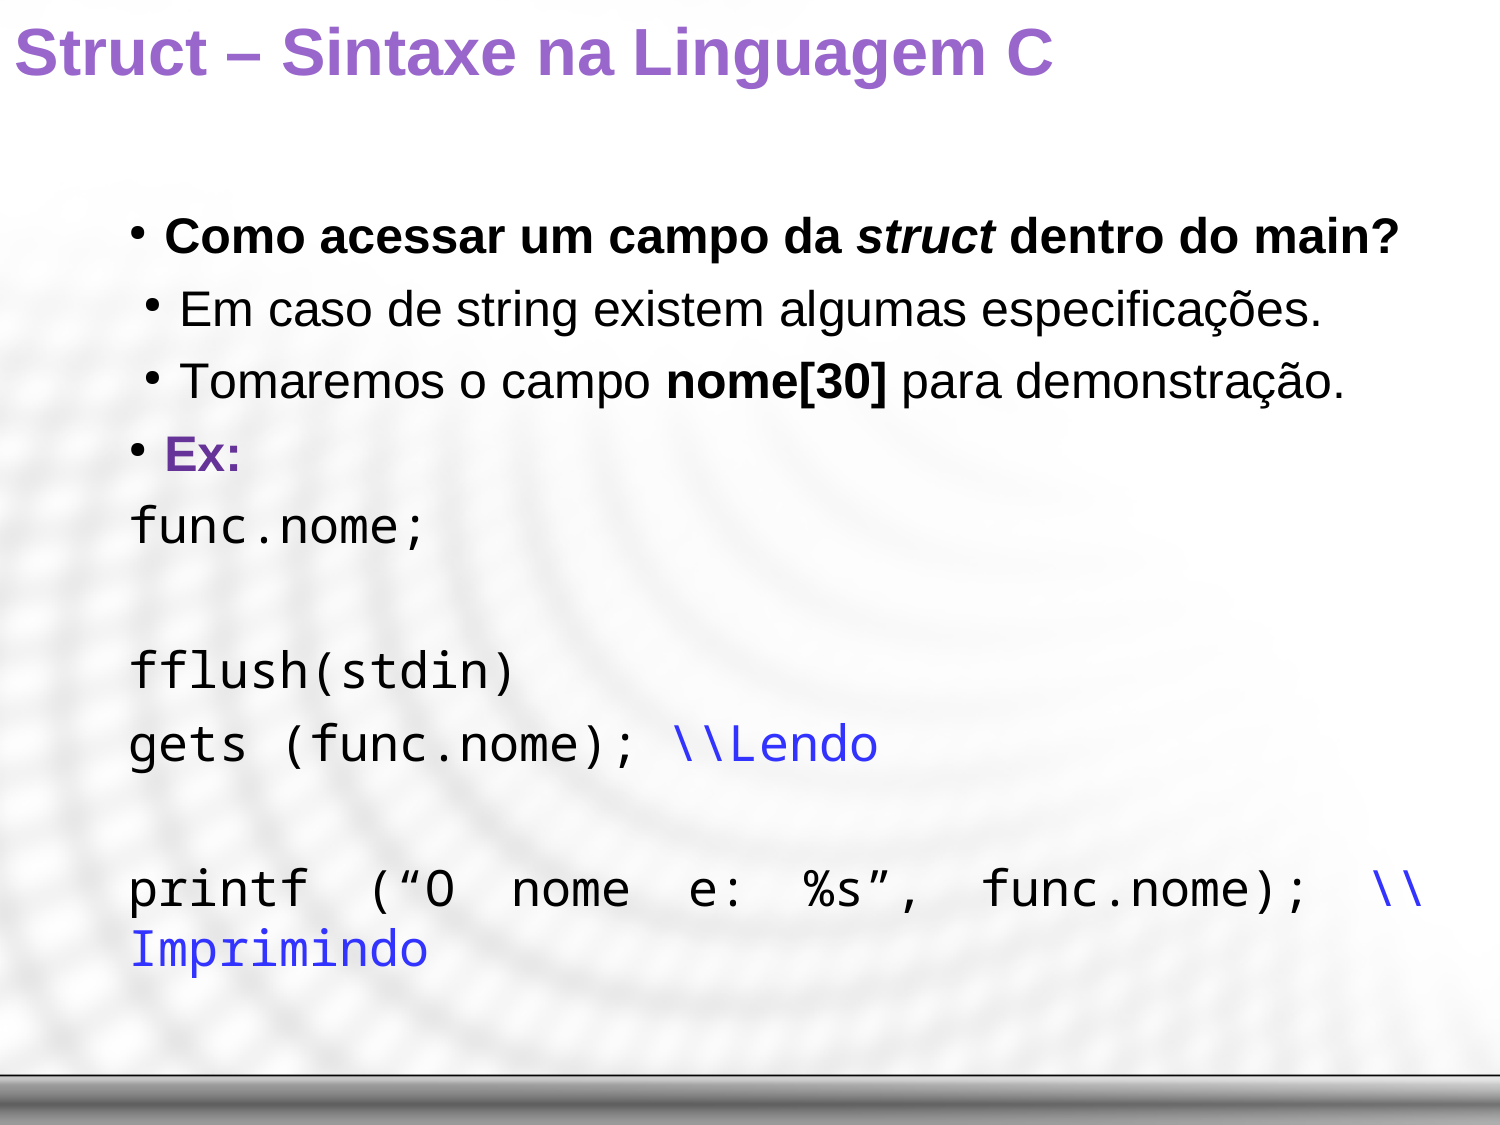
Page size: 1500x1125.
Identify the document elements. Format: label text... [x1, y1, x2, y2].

picture [0, 0, 1500, 1125]
list Como acessar um campo da struct dentro do main? Em caso de string existem algumas especificações. Tomaremos o campo nome[30] para demonstração. Ex: func.nome; fflush(stdin) gets (func.nome); \\Lendo printf (“O nome e: %s”, func.nome); \\Imprimindo [58, 196, 1442, 1036]
title Struct – Sintaxe na Linguagem C [0, 0, 1353, 102]
